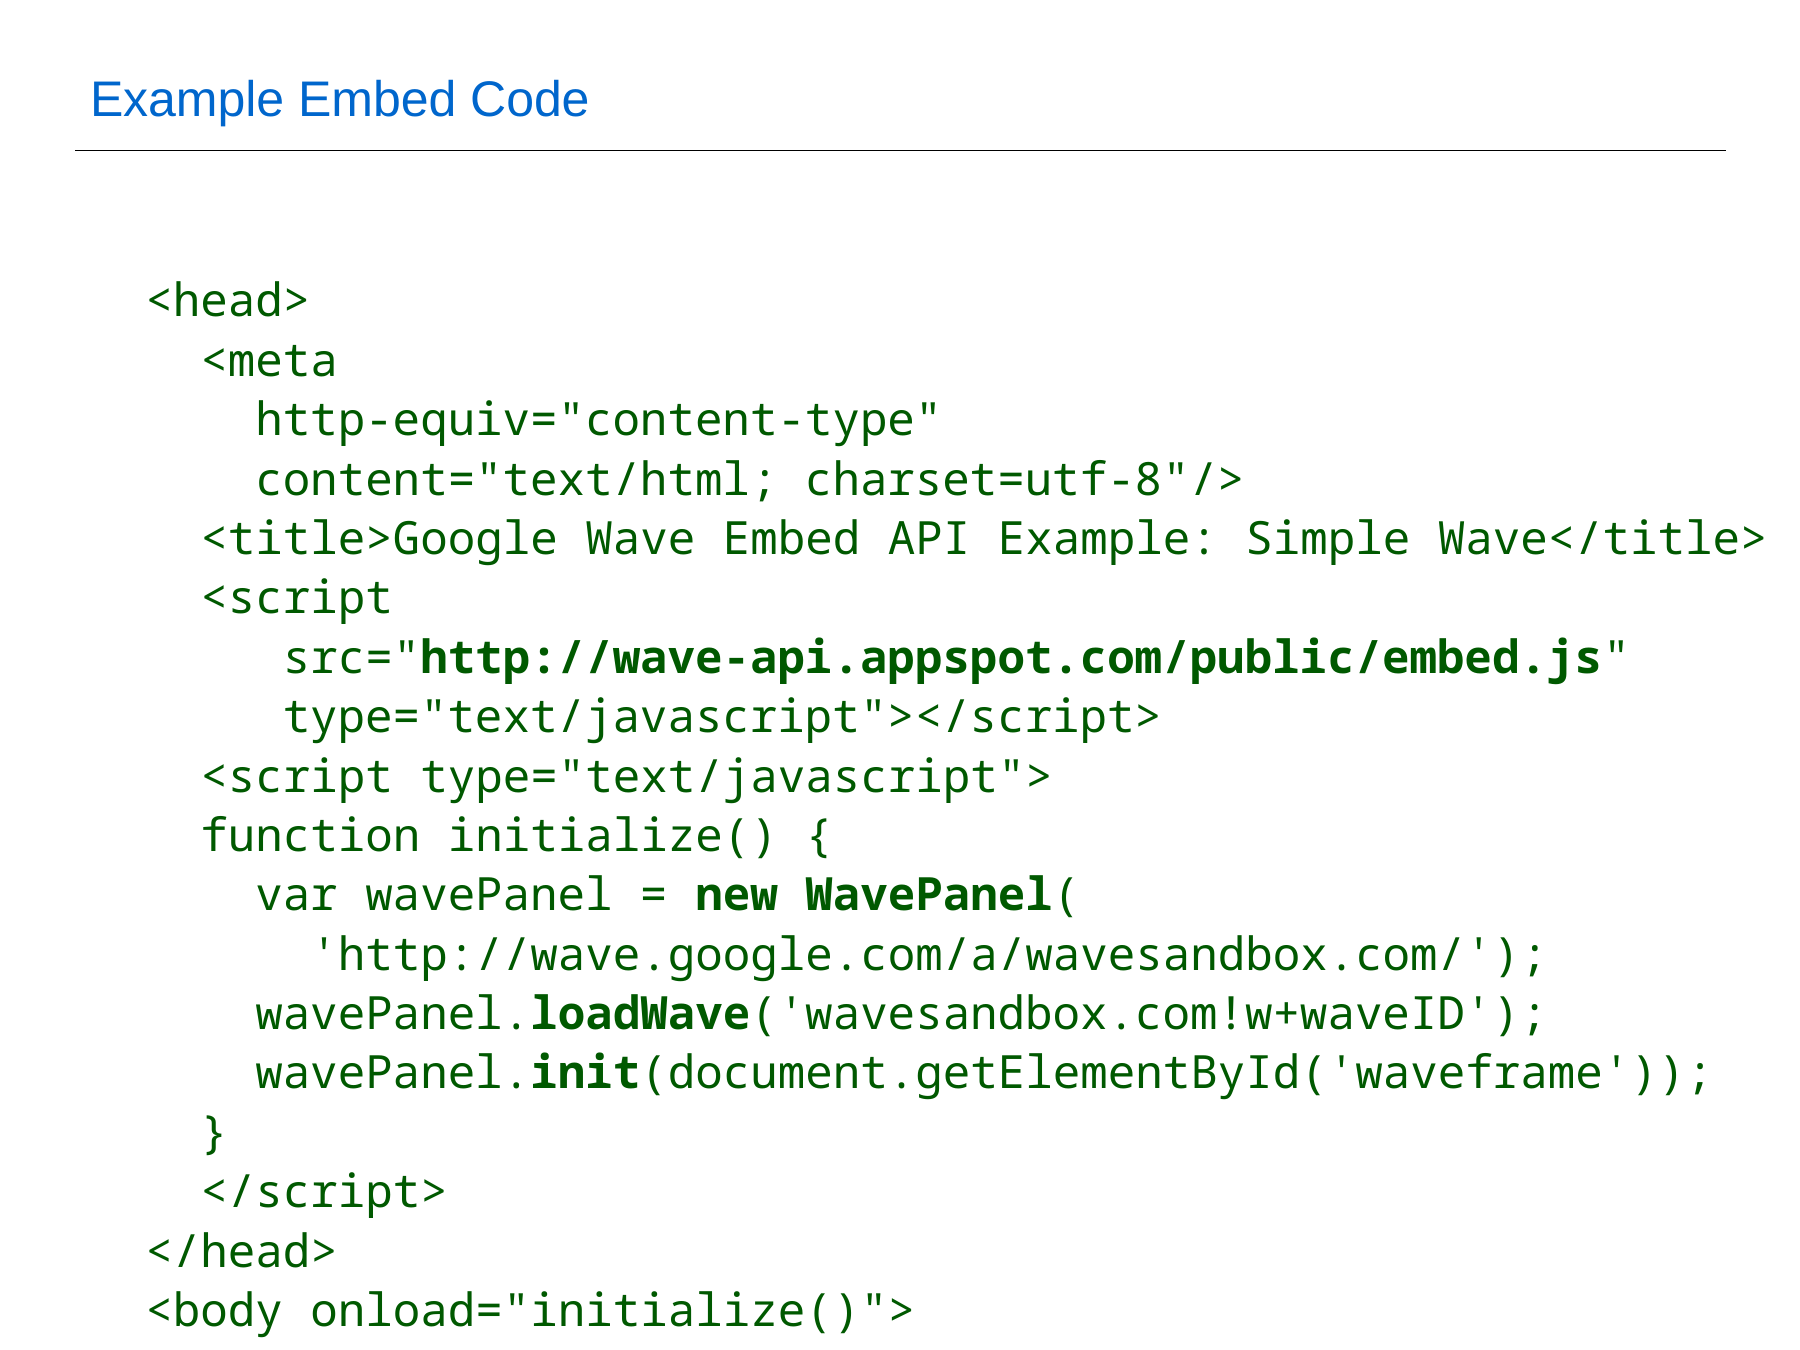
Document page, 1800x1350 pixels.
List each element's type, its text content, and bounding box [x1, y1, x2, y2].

text_box <head> <meta http-equiv="content-type" content="text/html; charset=utf-8"/> <title>Google Wave Embed API Example: Simple Wave</title> <script src="http://wave-api.appspot.com/public/embed.js" type="text/javascript"></script> <script type="text/javascript"> function initialize() { var wavePanel = new WavePanel( 'http://wave.google.com/a/wavesandbox.com/'); wavePanel.loadWave('wavesandbox.com!w+waveID'); wavePanel.init(document.getElementById('waveframe')); } </script> </head> <body onload="initialize()"> <div id="waveframe" style="width: 500px; height: 100%"> </div> </body> [90, 269, 1769, 1350]
title Example Embed Code [90, 53, 1710, 149]
